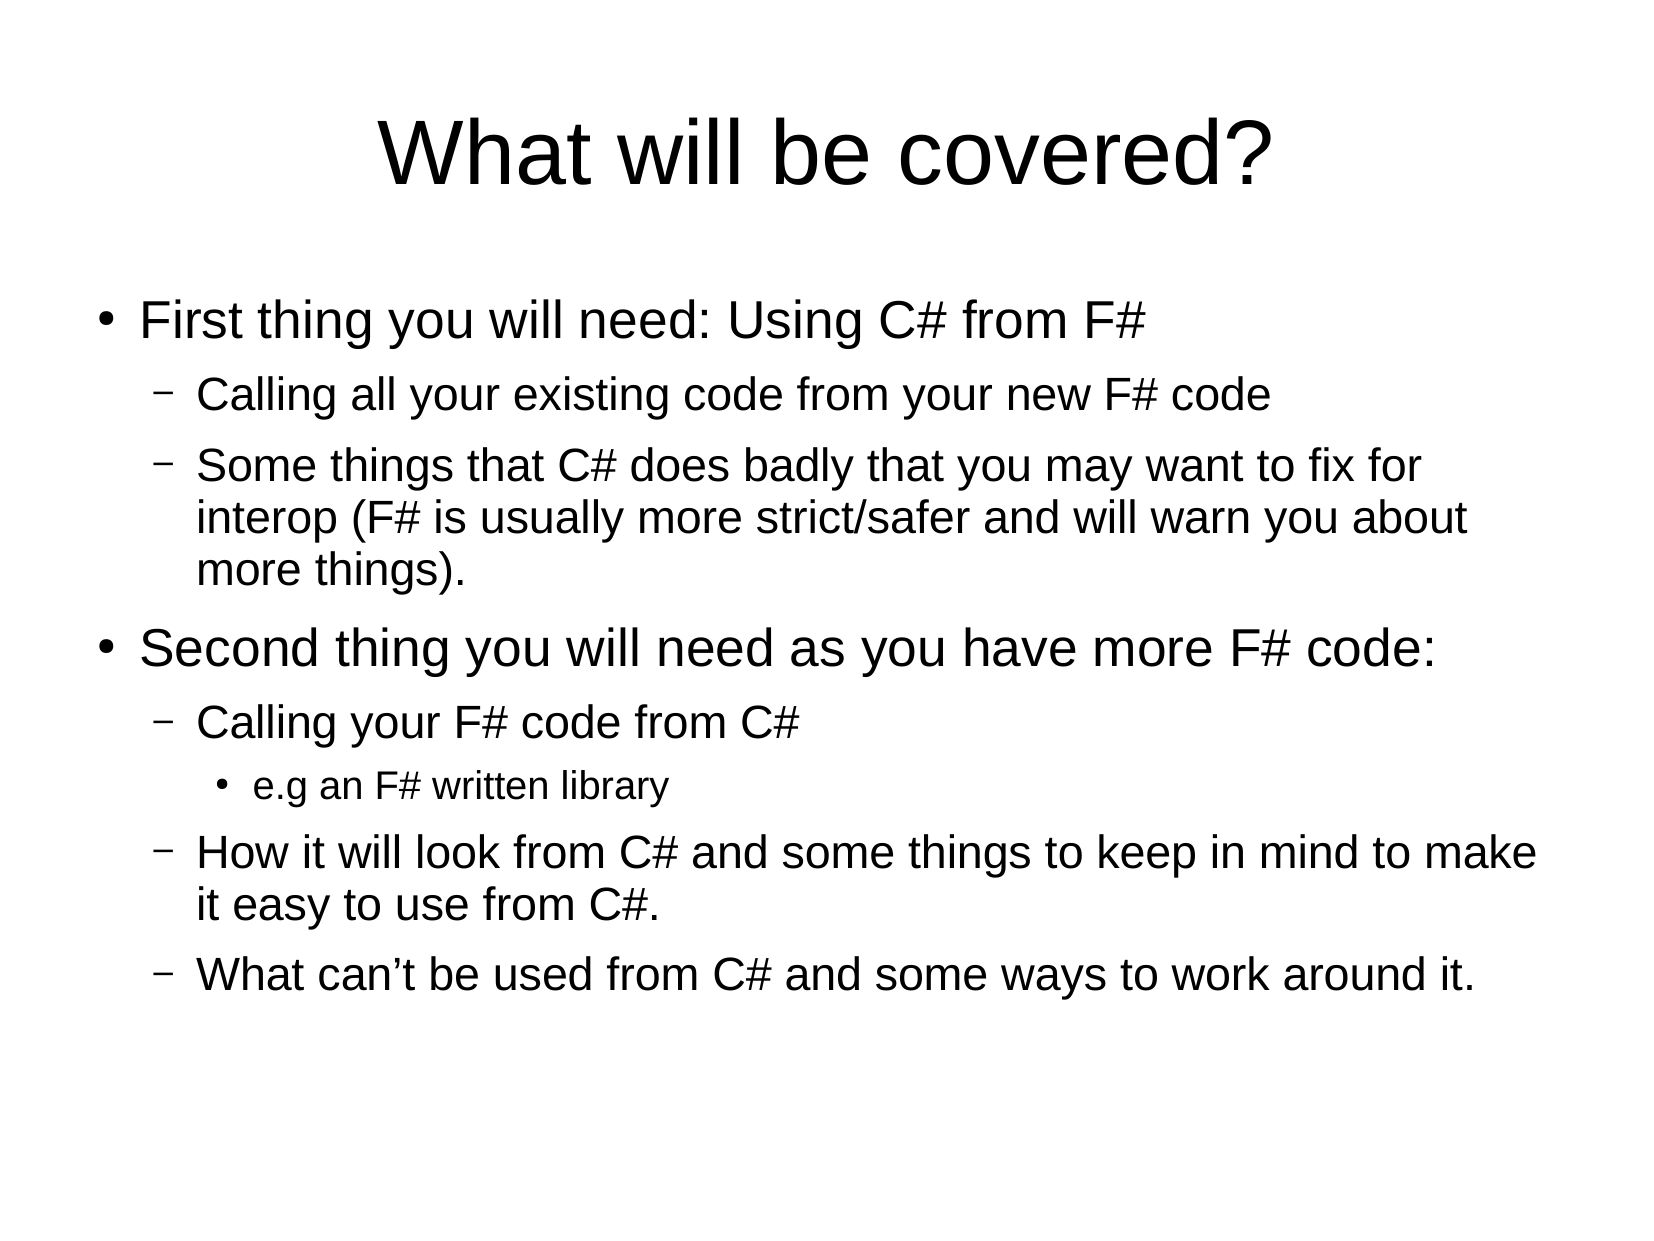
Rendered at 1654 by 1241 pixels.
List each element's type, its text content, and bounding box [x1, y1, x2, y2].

title What will be covered? [82, 49, 1571, 257]
list First thing you will need: Using C# from F# Calling all your existing code from your new F# code Some things that C# does badly that you may want to fix for interop (F# is usually more strict/safer and will warn you about more things). Second thing you will need as you have more F# code: Calling your F# code from C# e.g an F# written library How it will look from C# and some things to keep in mind to make it easy to use from C#. What can’t be used from C# and some ways to work around it. [82, 290, 1571, 1010]
